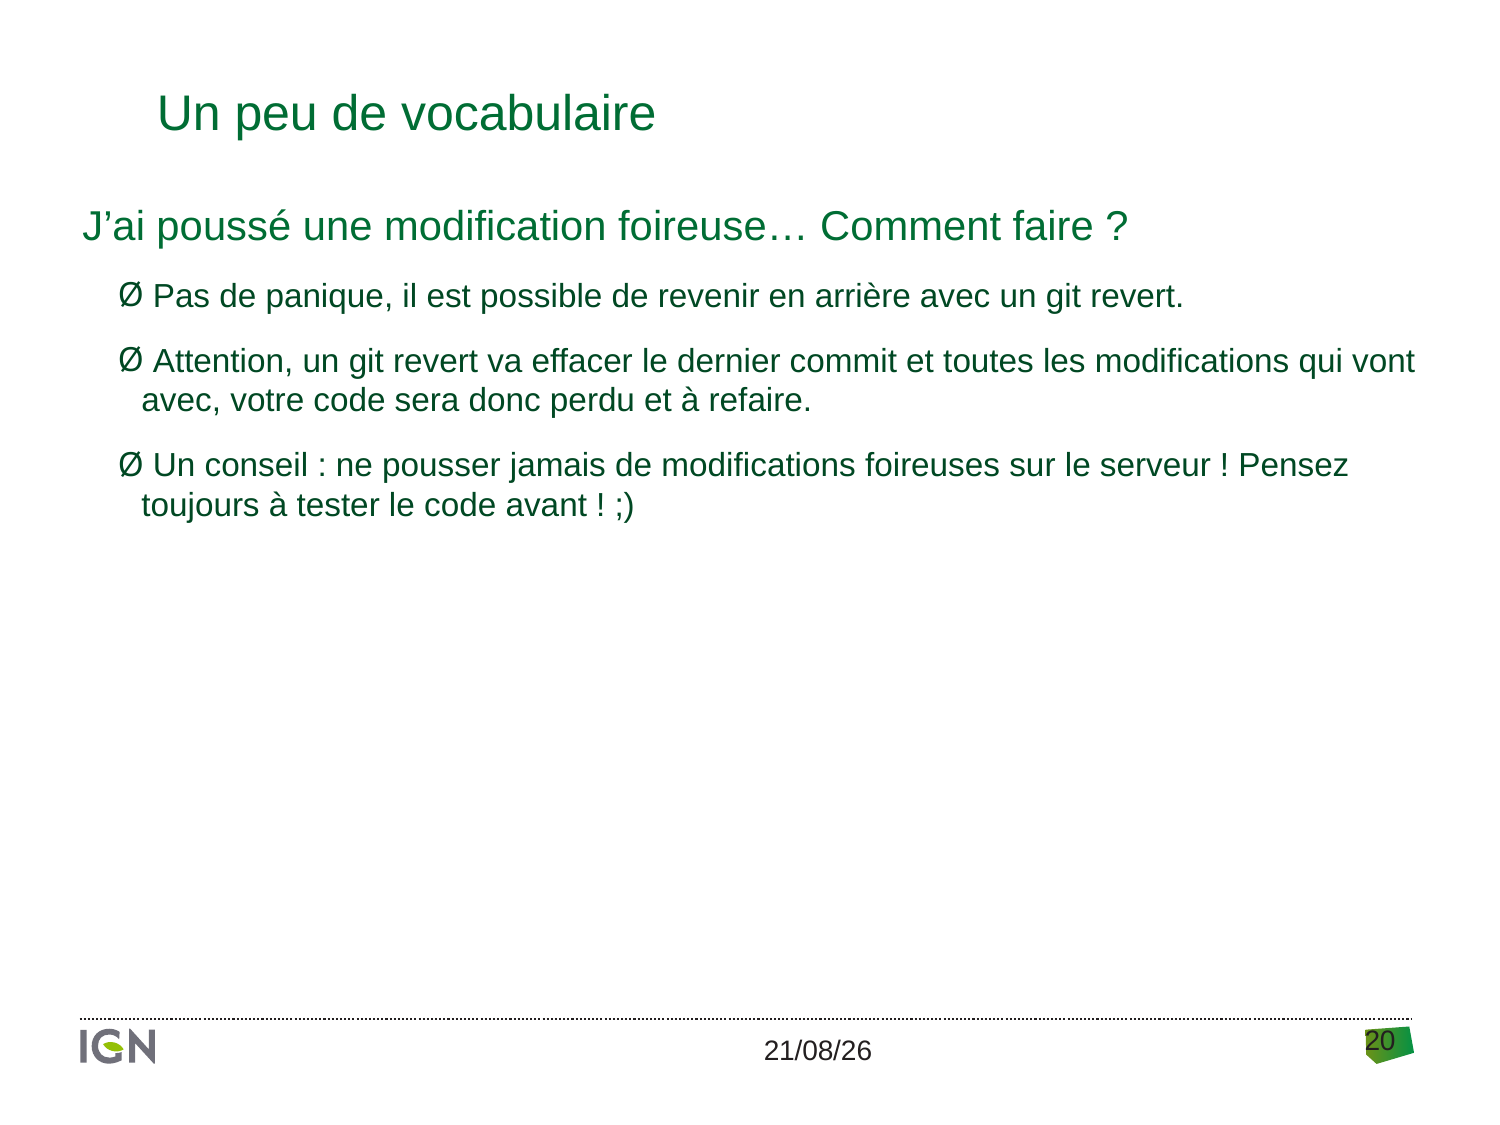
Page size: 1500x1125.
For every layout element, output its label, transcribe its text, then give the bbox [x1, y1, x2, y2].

slide_number <numéro> [1349, 1015, 1428, 1076]
slide_number 25/03/21 [749, 1025, 894, 1064]
list J’ai poussé une modification foireuse… Comment faire ? Pas de panique, il est possible de revenir en arrière avec un git revert. Attention, un git revert va effacer le dernier commit et toutes les modifications qui vont avec, votre code sera donc perdu et à refaire. Un conseil : ne pousser jamais de modifications foireuses sur le serveur ! Pensez toujours à tester le code avant ! ;) [67, 198, 1446, 996]
title Un peu de vocabulaire [142, 81, 1340, 141]
